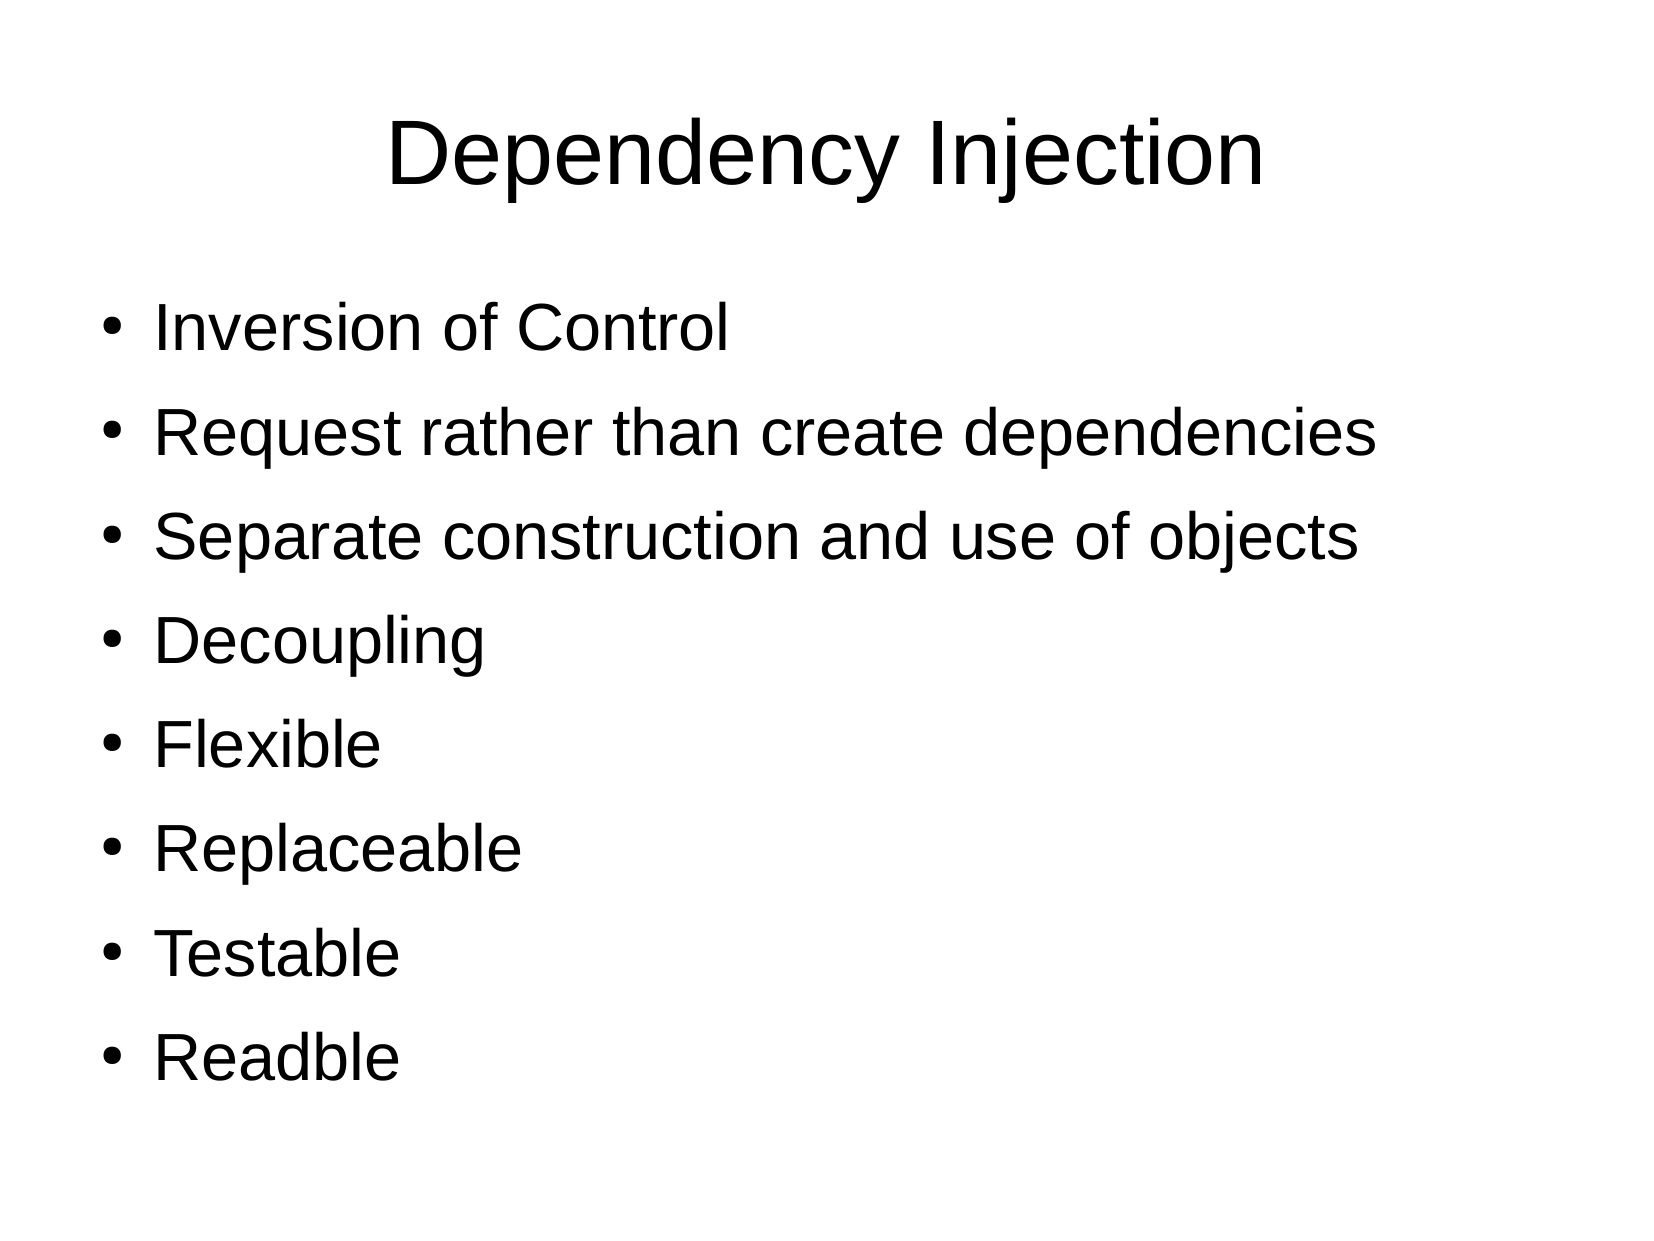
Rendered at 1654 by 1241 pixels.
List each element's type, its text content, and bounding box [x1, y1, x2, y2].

list Inversion of Control Request rather than create dependencies Separate construction and use of objects Decoupling Flexible Replaceable Testable Readble [82, 290, 1571, 1109]
title Dependency Injection [82, 49, 1571, 257]
